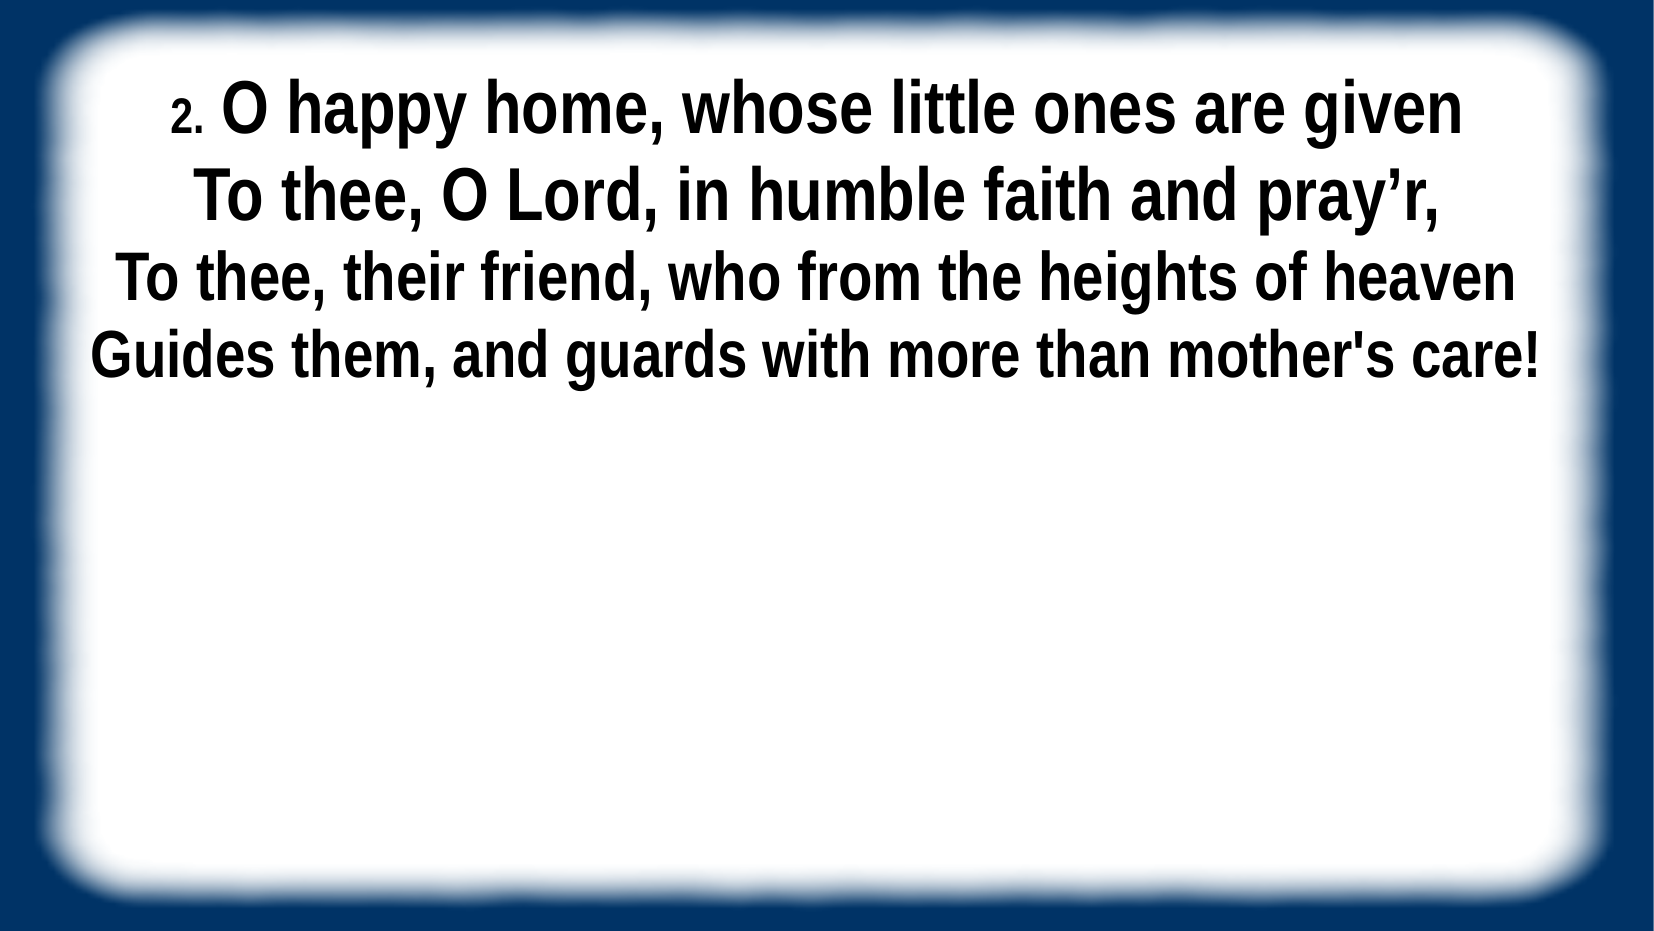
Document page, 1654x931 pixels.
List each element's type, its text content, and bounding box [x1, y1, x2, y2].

text_box 2. O happy home, whose little ones are given To thee, O Lord, in humble faith and pray’r, To thee, their friend, who from the heights of heaven Guides them, and guards with more than mother's care! [75, 56, 1561, 406]
picture [0, 0, 1654, 931]
